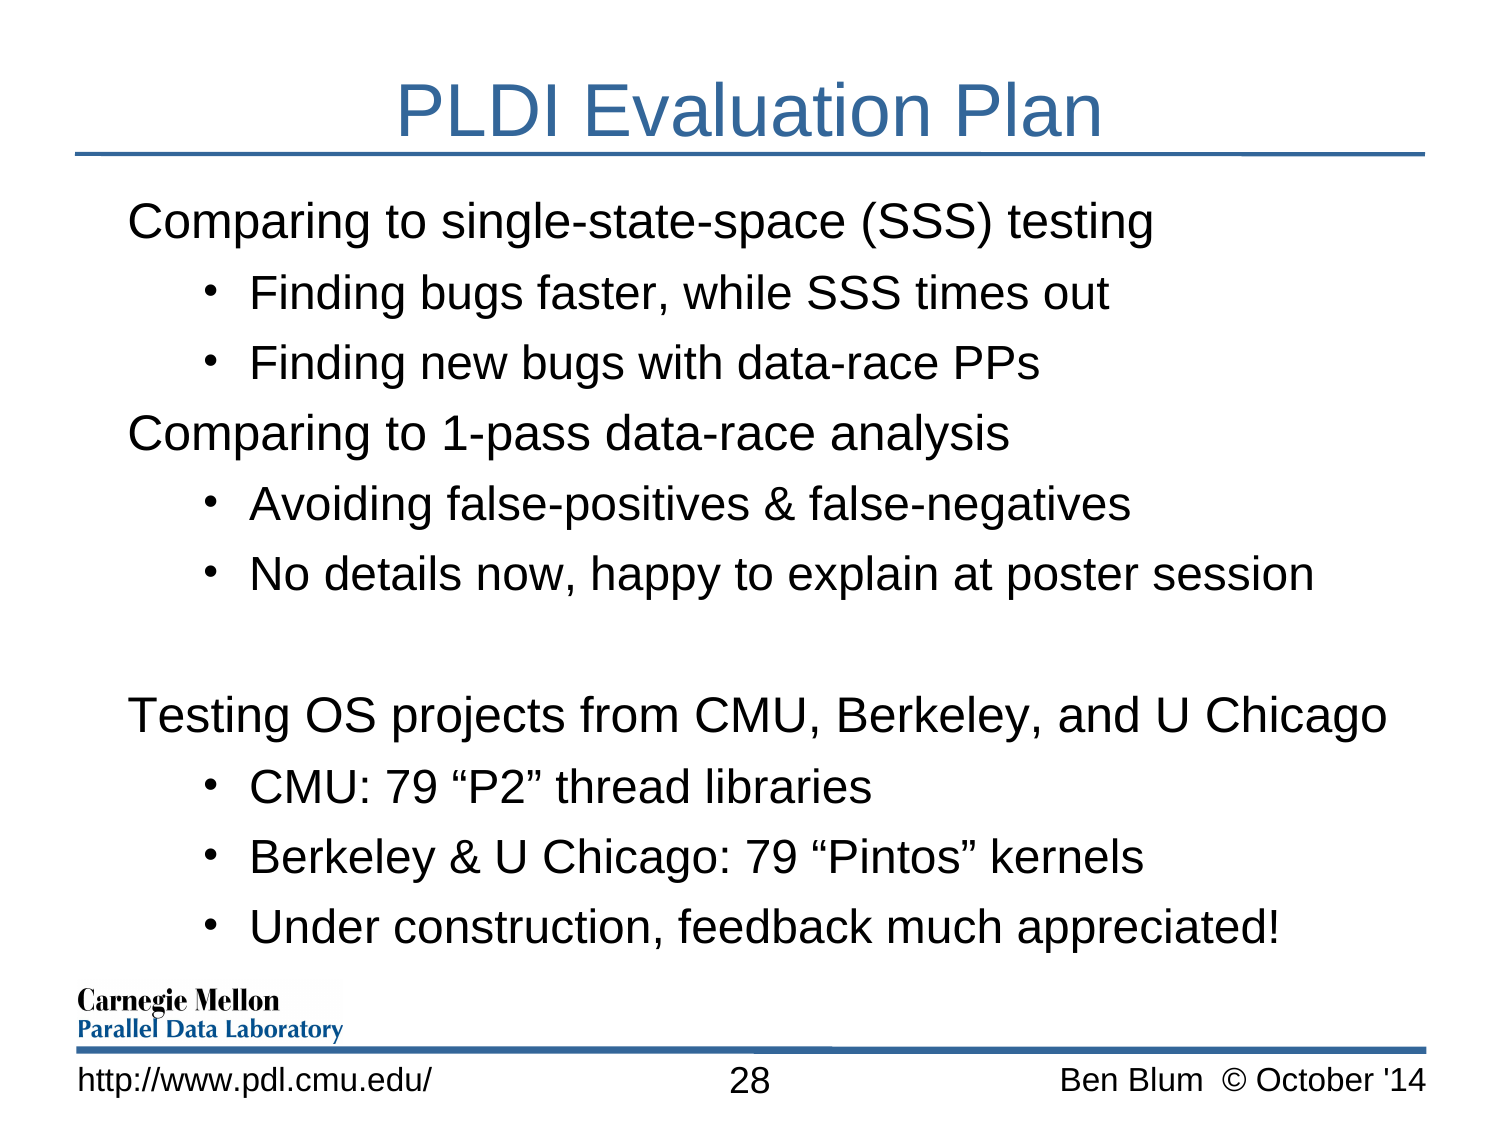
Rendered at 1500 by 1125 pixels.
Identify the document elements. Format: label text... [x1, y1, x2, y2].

title PLDI Evaluation Plan [112, 49, 1388, 163]
list Comparing to single-state-space (SSS) testing Finding bugs faster, while SSS times out Finding new bugs with data-race PPs Comparing to 1-pass data-race analysis Avoiding false-positives & false-negatives No details now, happy to explain at poster session Testing OS projects from CMU, Berkeley, and U Chicago CMU: 79 “P2” thread libraries Berkeley & U Chicago: 79 “Pintos” kernels Under construction, feedback much appreciated! [112, 181, 1426, 961]
picture [77, 979, 343, 1044]
